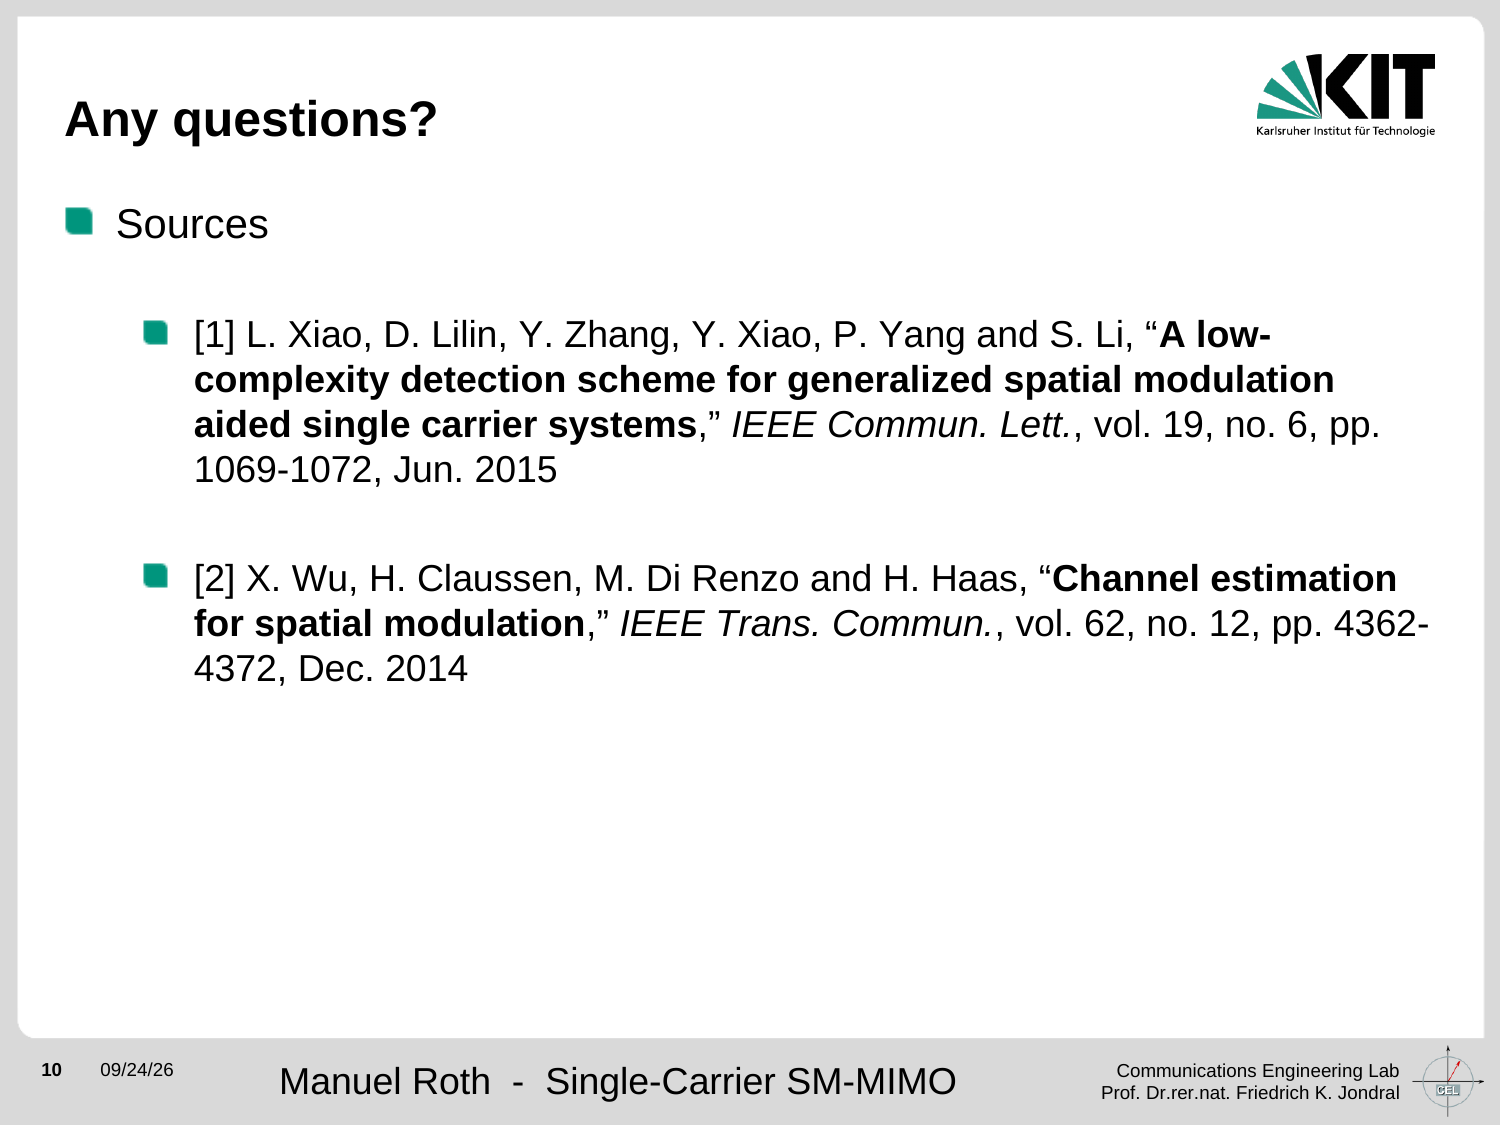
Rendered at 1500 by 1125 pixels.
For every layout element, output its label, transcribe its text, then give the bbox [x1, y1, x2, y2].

picture [0, 0, 1500, 1125]
title Any questions? [64, 54, 1198, 147]
list Sources [1] L. Xiao, D. Lilin, Y. Zhang, Y. Xiao, P. Yang and S. Li, “A low-complexity detection scheme for generalized spatial modulation aided single carrier systems,” IEEE Commun. Lett., vol. 19, no. 6, pp. 1069-1072, Jun. 2015 [2] X. Wu, H. Claussen, M. Di Renzo and H. Haas, “Channel estimation for spatial modulation,” IEEE Trans. Commun., vol. 62, no. 12, pp. 4362-4372, Dec. 2014 [64, 196, 1436, 1000]
